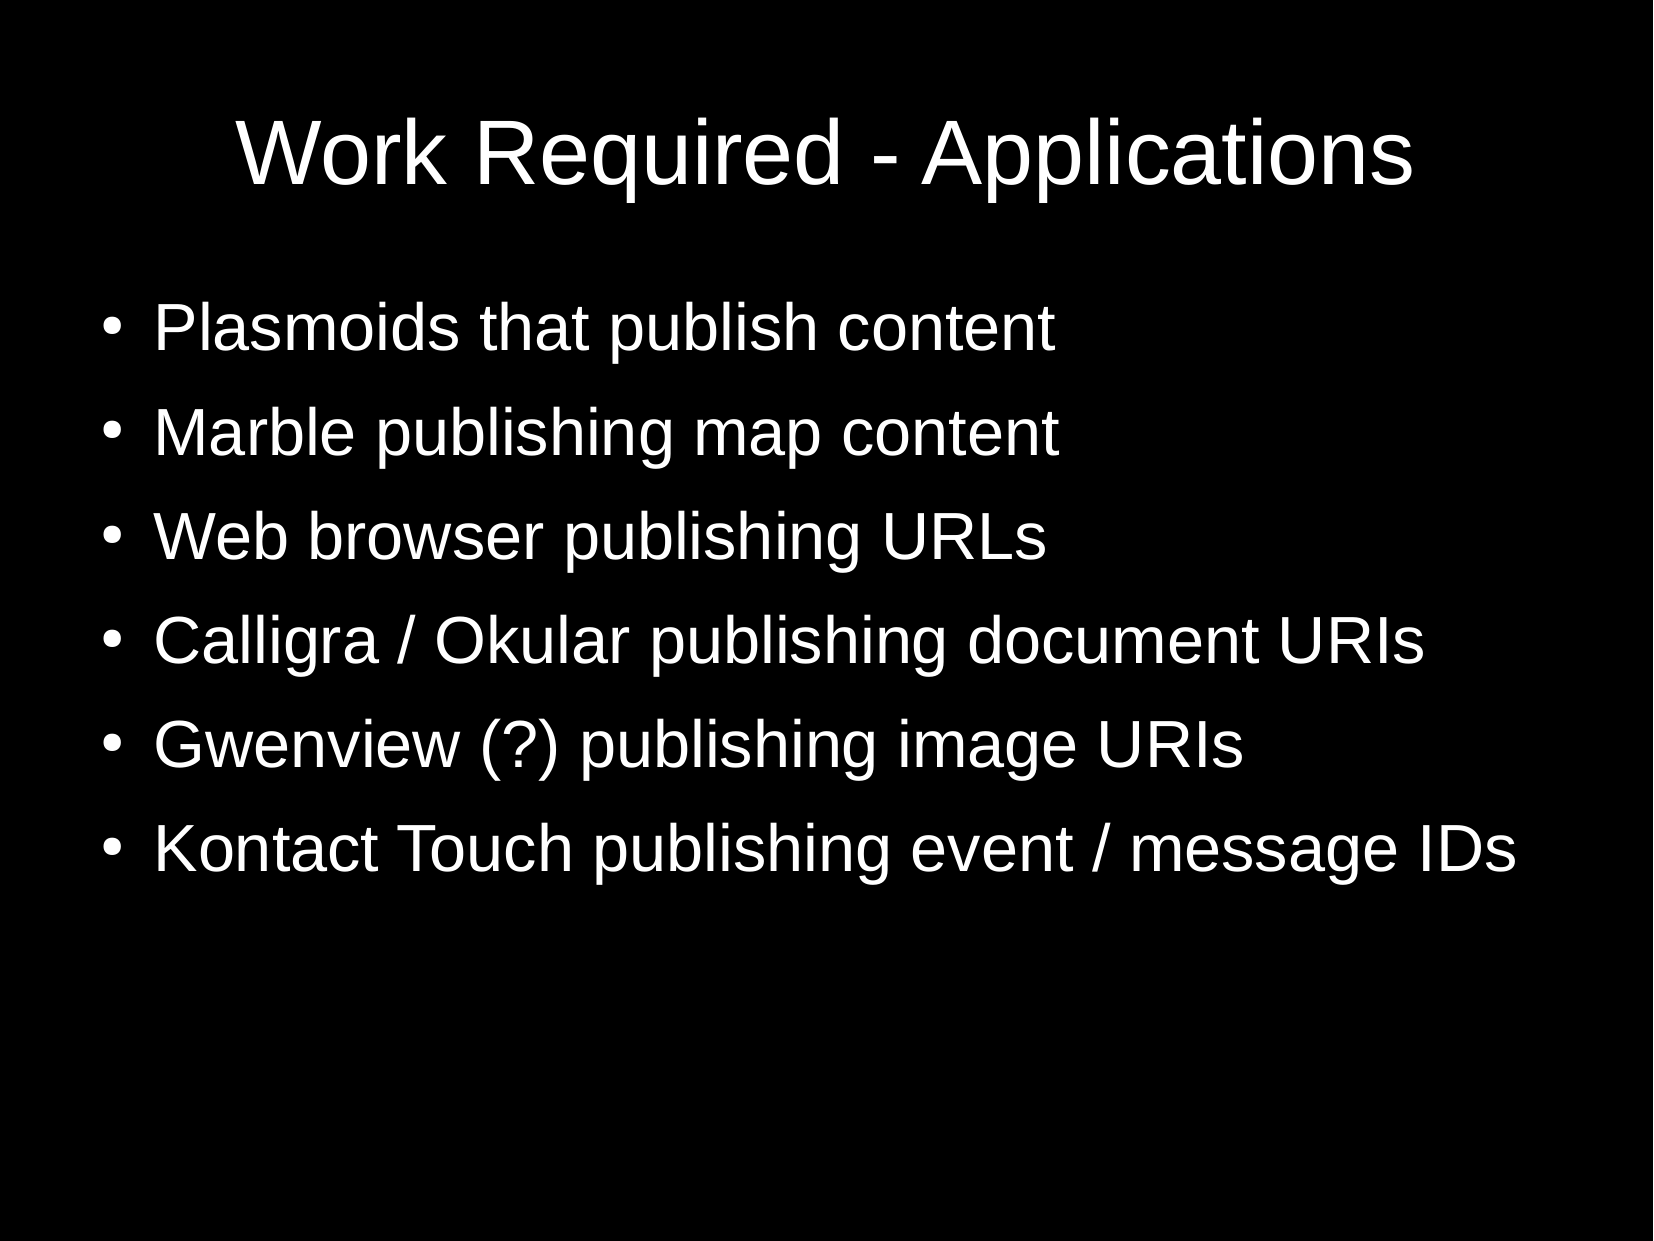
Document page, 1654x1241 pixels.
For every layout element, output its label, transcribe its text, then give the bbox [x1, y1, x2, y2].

list Plasmoids that publish content Marble publishing map content Web browser publishing URLs Calligra / Okular publishing document URIs Gwenview (?) publishing image URIs Kontact Touch publishing event / message IDs [82, 290, 1571, 1109]
title Work Required - Applications [82, 49, 1571, 257]
